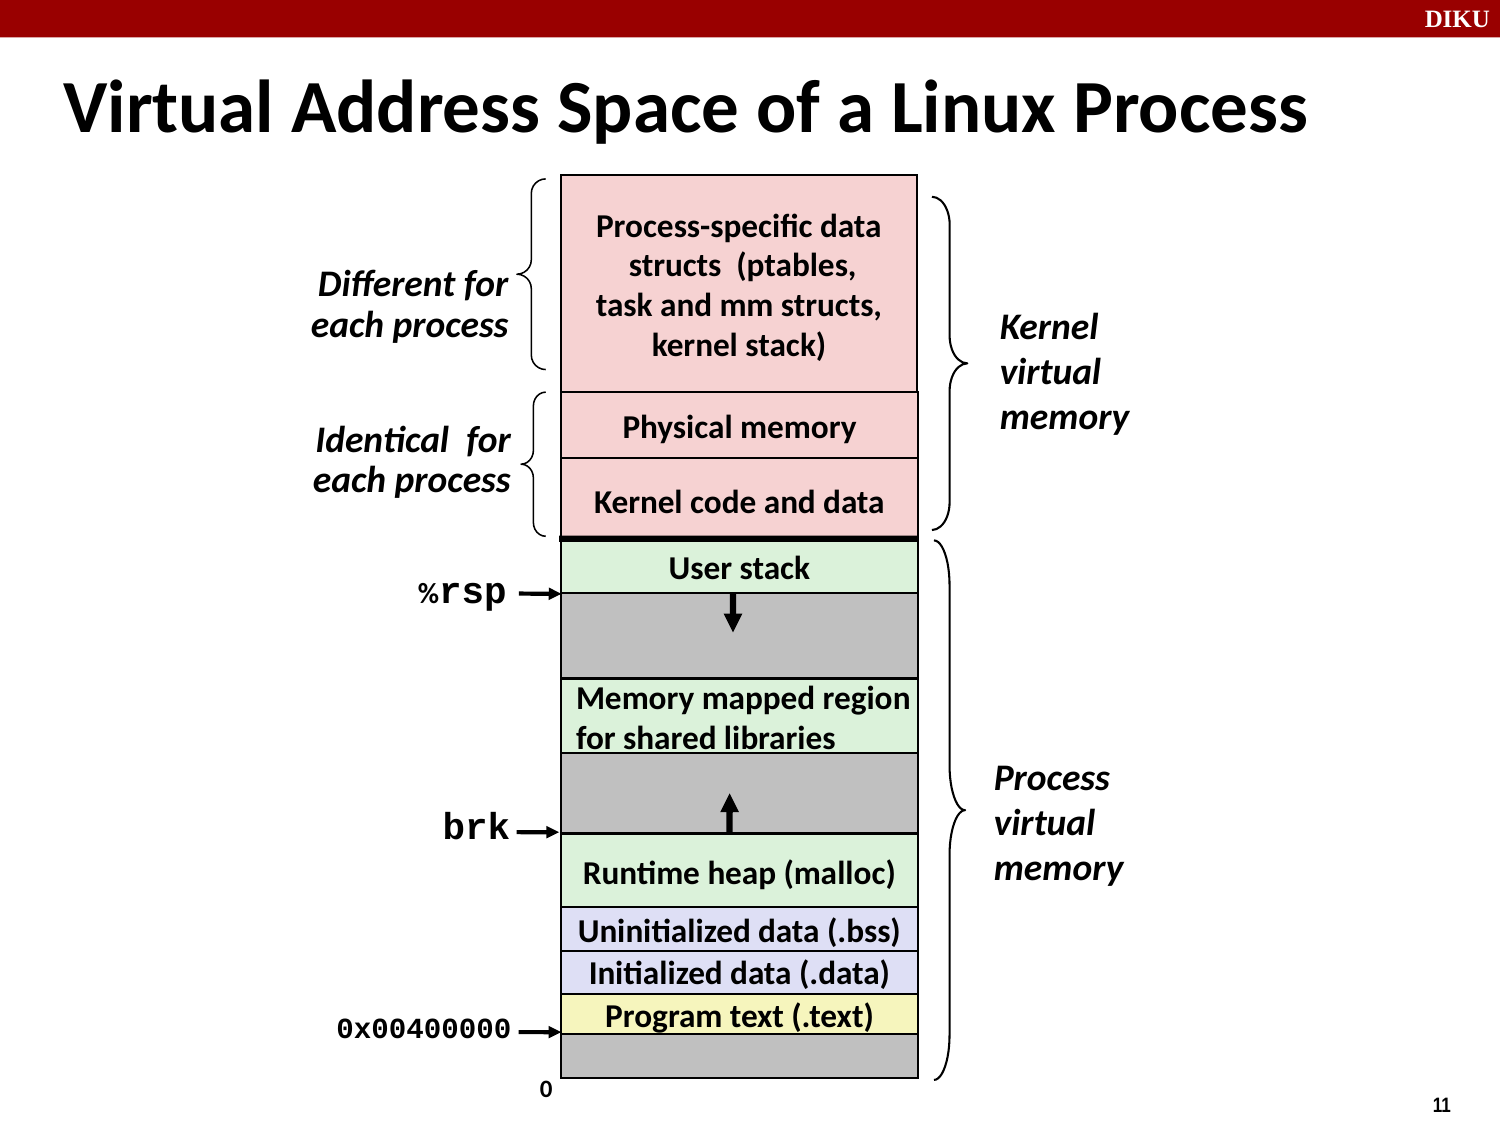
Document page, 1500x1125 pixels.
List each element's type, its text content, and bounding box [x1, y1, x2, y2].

text_box Different for each process [264, 257, 524, 357]
text_box User stack [561, 542, 918, 593]
text_box Program text (.text) [561, 994, 918, 1034]
text_box [561, 593, 918, 679]
text_box %rsp [403, 558, 522, 619]
text_box Kernel virtual memory [985, 294, 1145, 445]
text_box 0 [525, 1064, 568, 1110]
text_box brk [428, 794, 526, 855]
text_box Runtime heap (malloc) [561, 833, 918, 906]
text_box Process-specific data structs (ptables, task and mm structs, kernel stack) [561, 175, 918, 393]
text_box Virtual Address Space of a Linux Process [48, 40, 1365, 166]
text_box Kernel code and data [561, 458, 918, 535]
text_box Physical memory [561, 393, 918, 458]
text_box [561, 1034, 918, 1079]
text_box Uninitialized data (.bss) [561, 906, 918, 951]
text_box Identical for each process [265, 412, 526, 513]
text_box Initialized data (.data) [561, 951, 918, 994]
text_box 0x00400000 [321, 1006, 527, 1056]
text_box Memory mapped region for shared libraries [561, 679, 918, 752]
text_box [561, 752, 918, 833]
text_box Process virtual memory [978, 745, 1139, 896]
